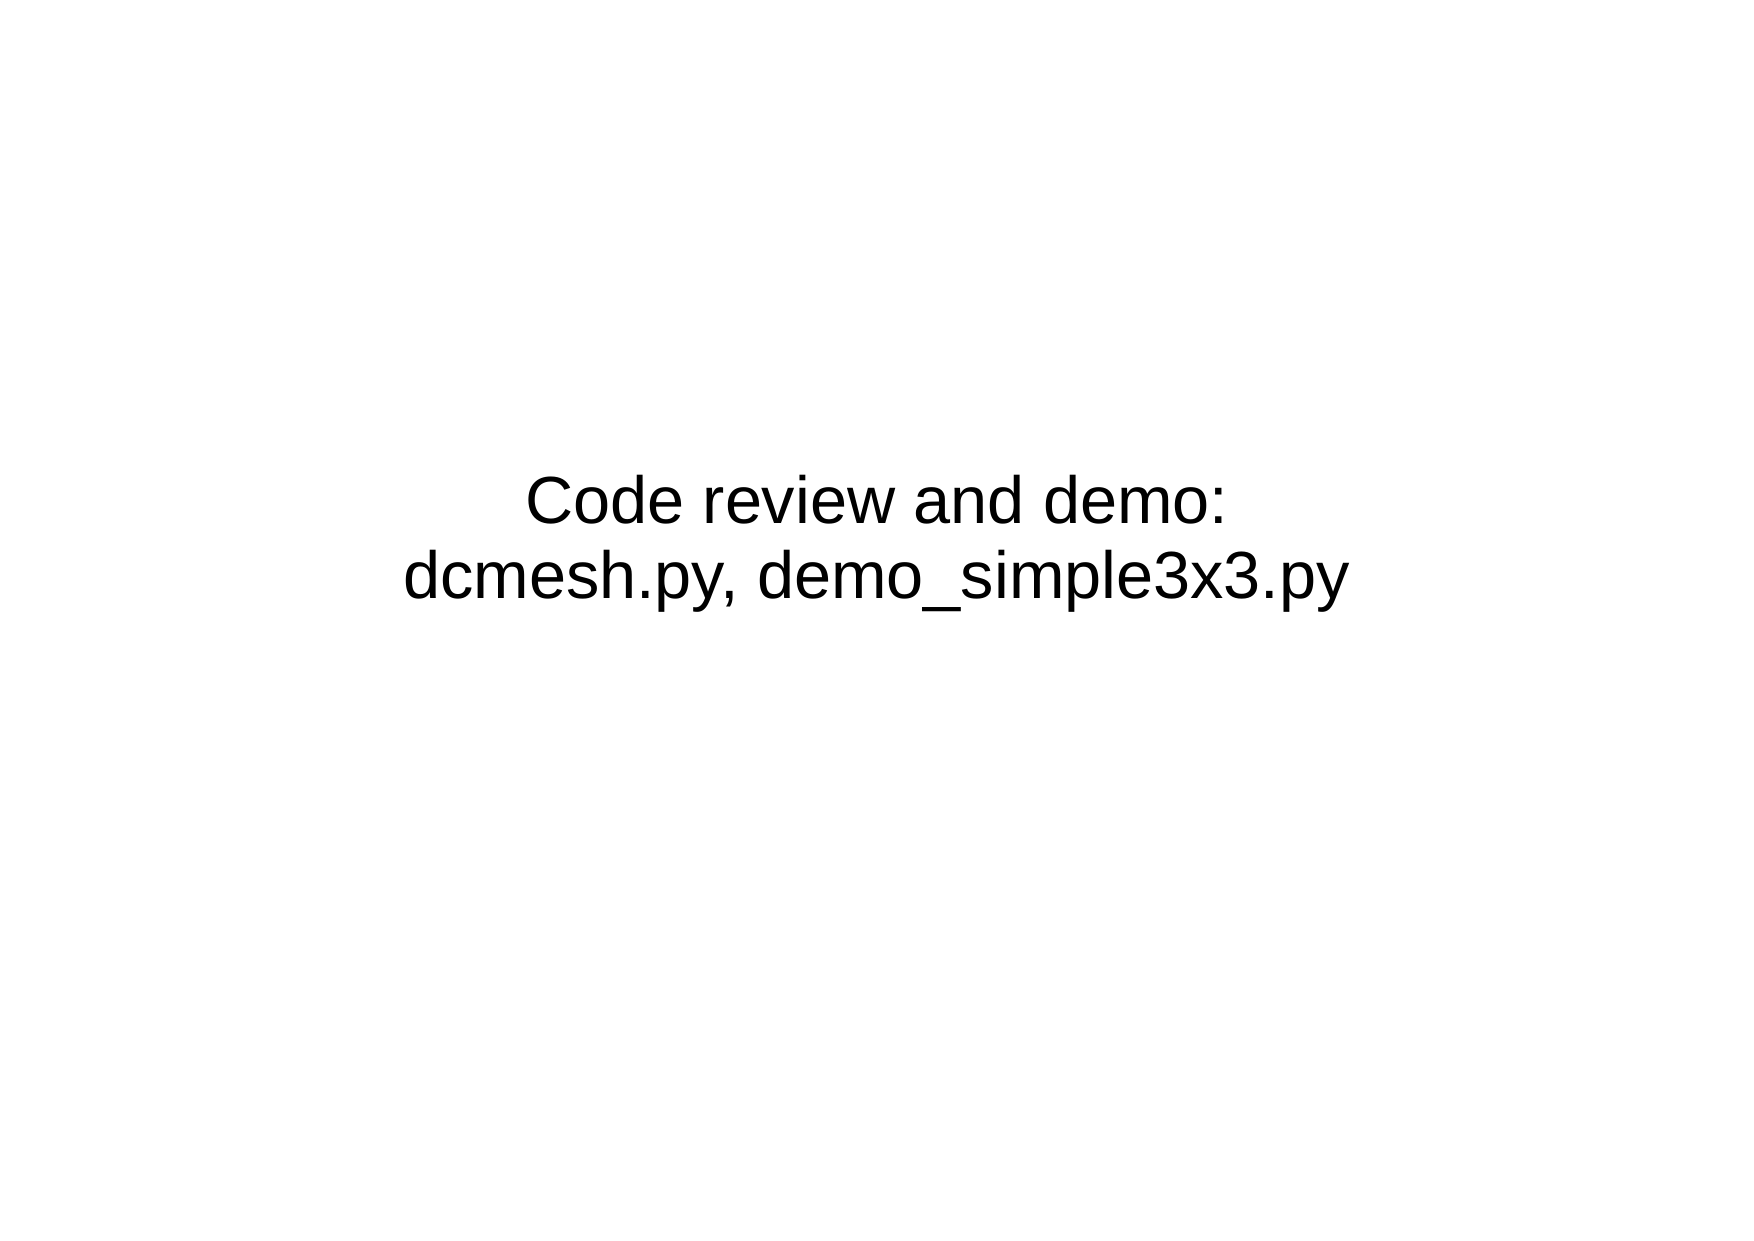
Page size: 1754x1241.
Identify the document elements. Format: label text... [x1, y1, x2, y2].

subtitle Code review and demo: dcmesh.py, demo_simple3x3.py [140, 103, 1614, 973]
